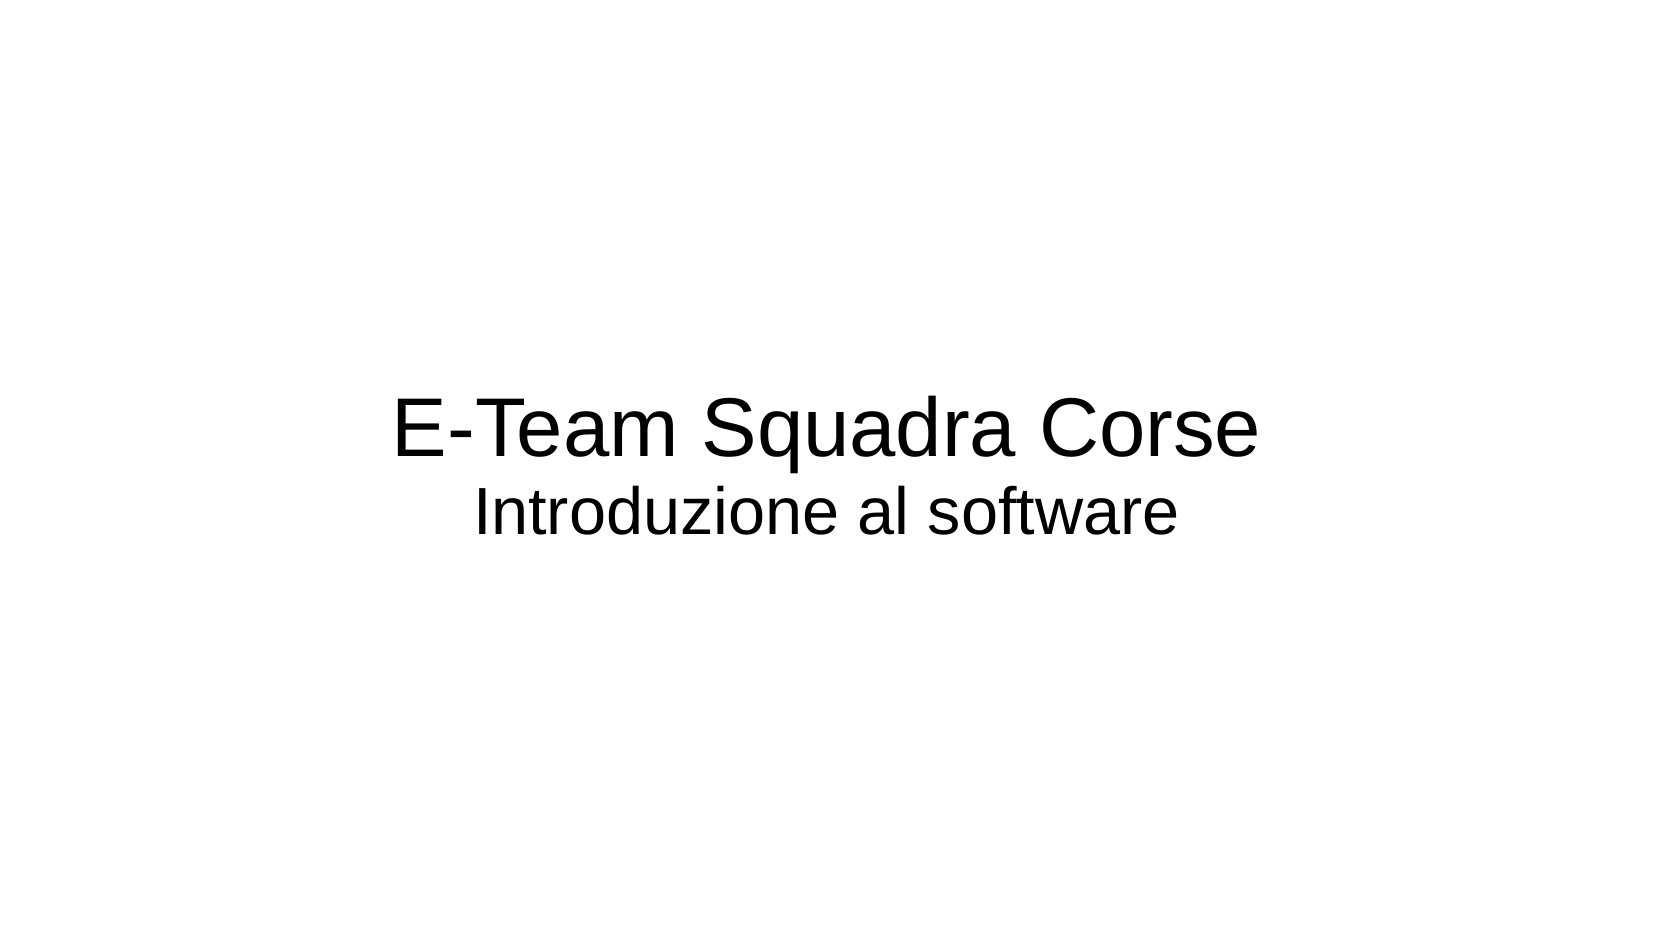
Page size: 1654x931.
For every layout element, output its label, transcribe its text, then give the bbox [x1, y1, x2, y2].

subtitle E-Team Squadra Corse Introduzione al software [82, 105, 1571, 826]
